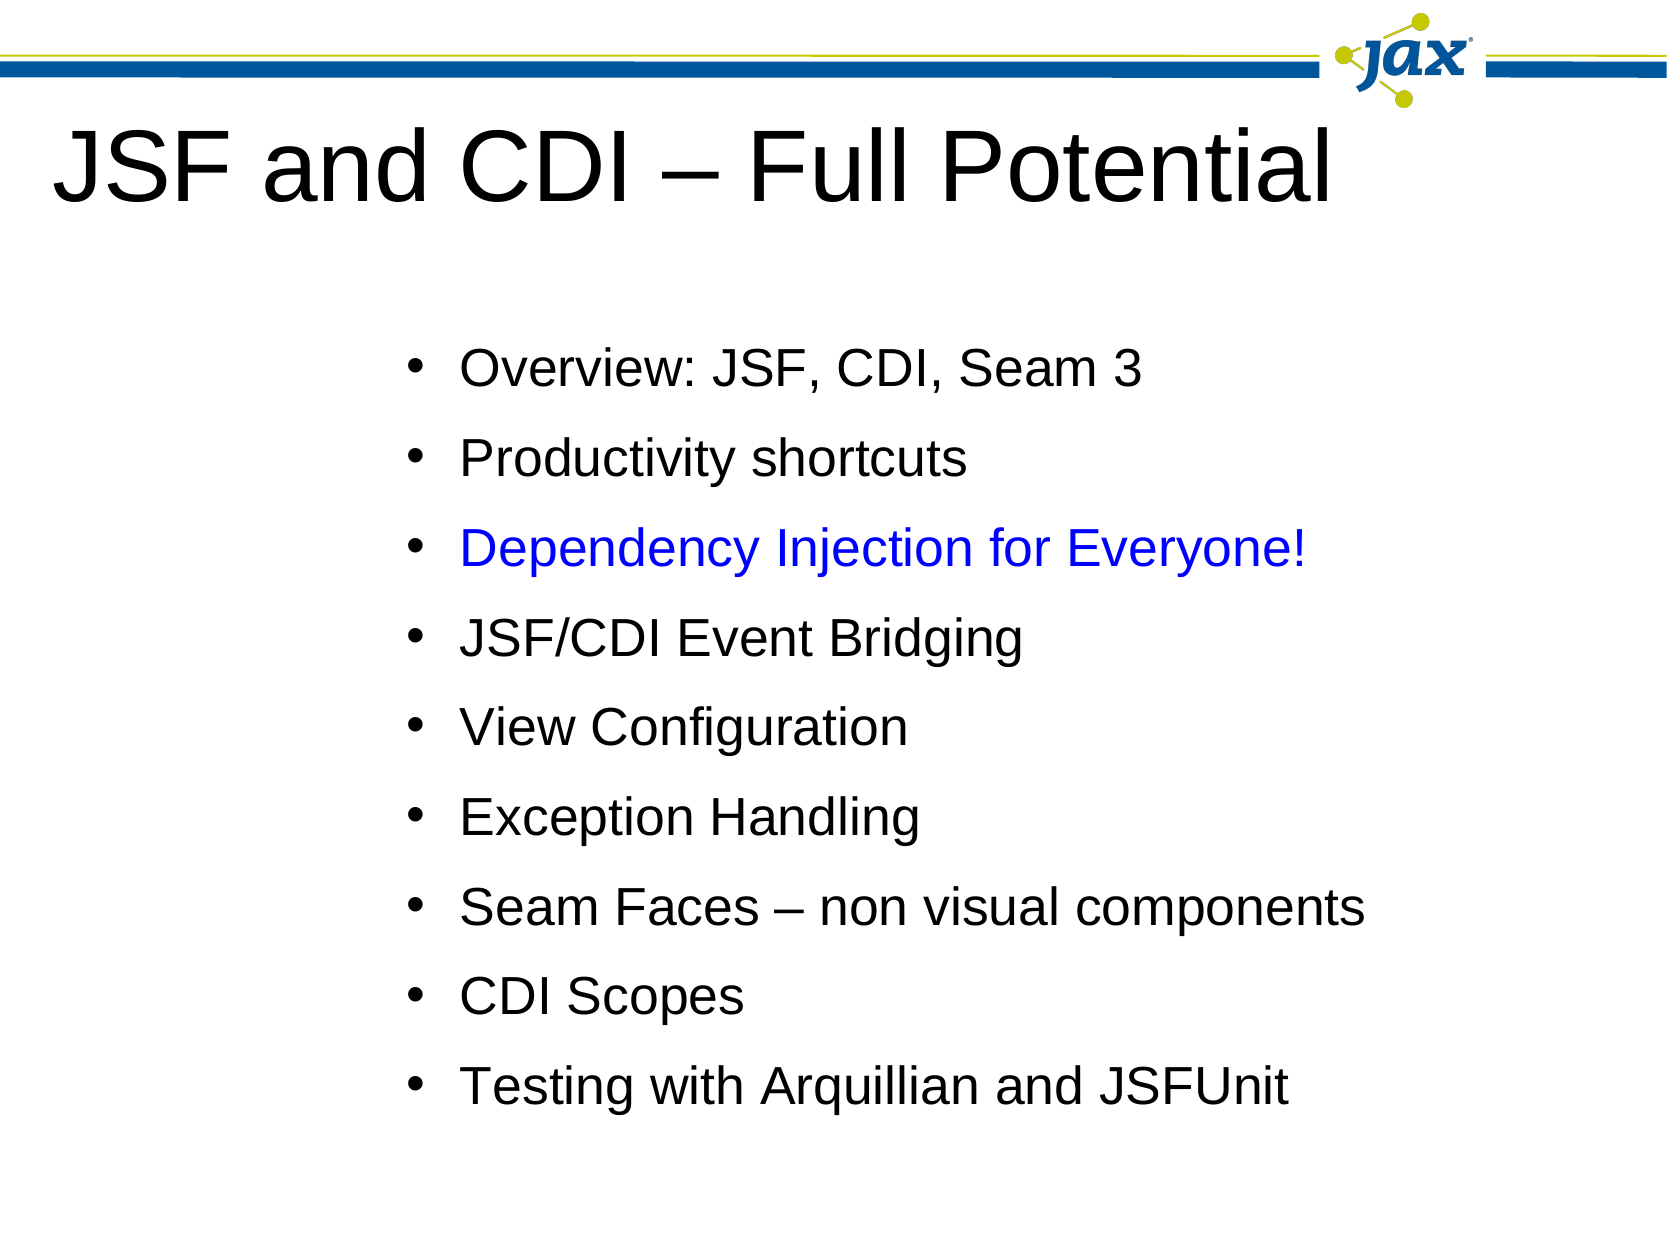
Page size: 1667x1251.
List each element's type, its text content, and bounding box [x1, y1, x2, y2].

picture [1335, 13, 1473, 91]
title JSF and CDI – Full Potential [37, 91, 1651, 230]
list Overview: JSF, CDI, Seam 3 Productivity shortcuts Dependency Injection for Everyone! JSF/CDI Event Bridging View Configuration Exception Handling Seam Faces – non visual components CDI Scopes Testing with Arquillian and JSFUnit [37, 300, 1613, 1126]
